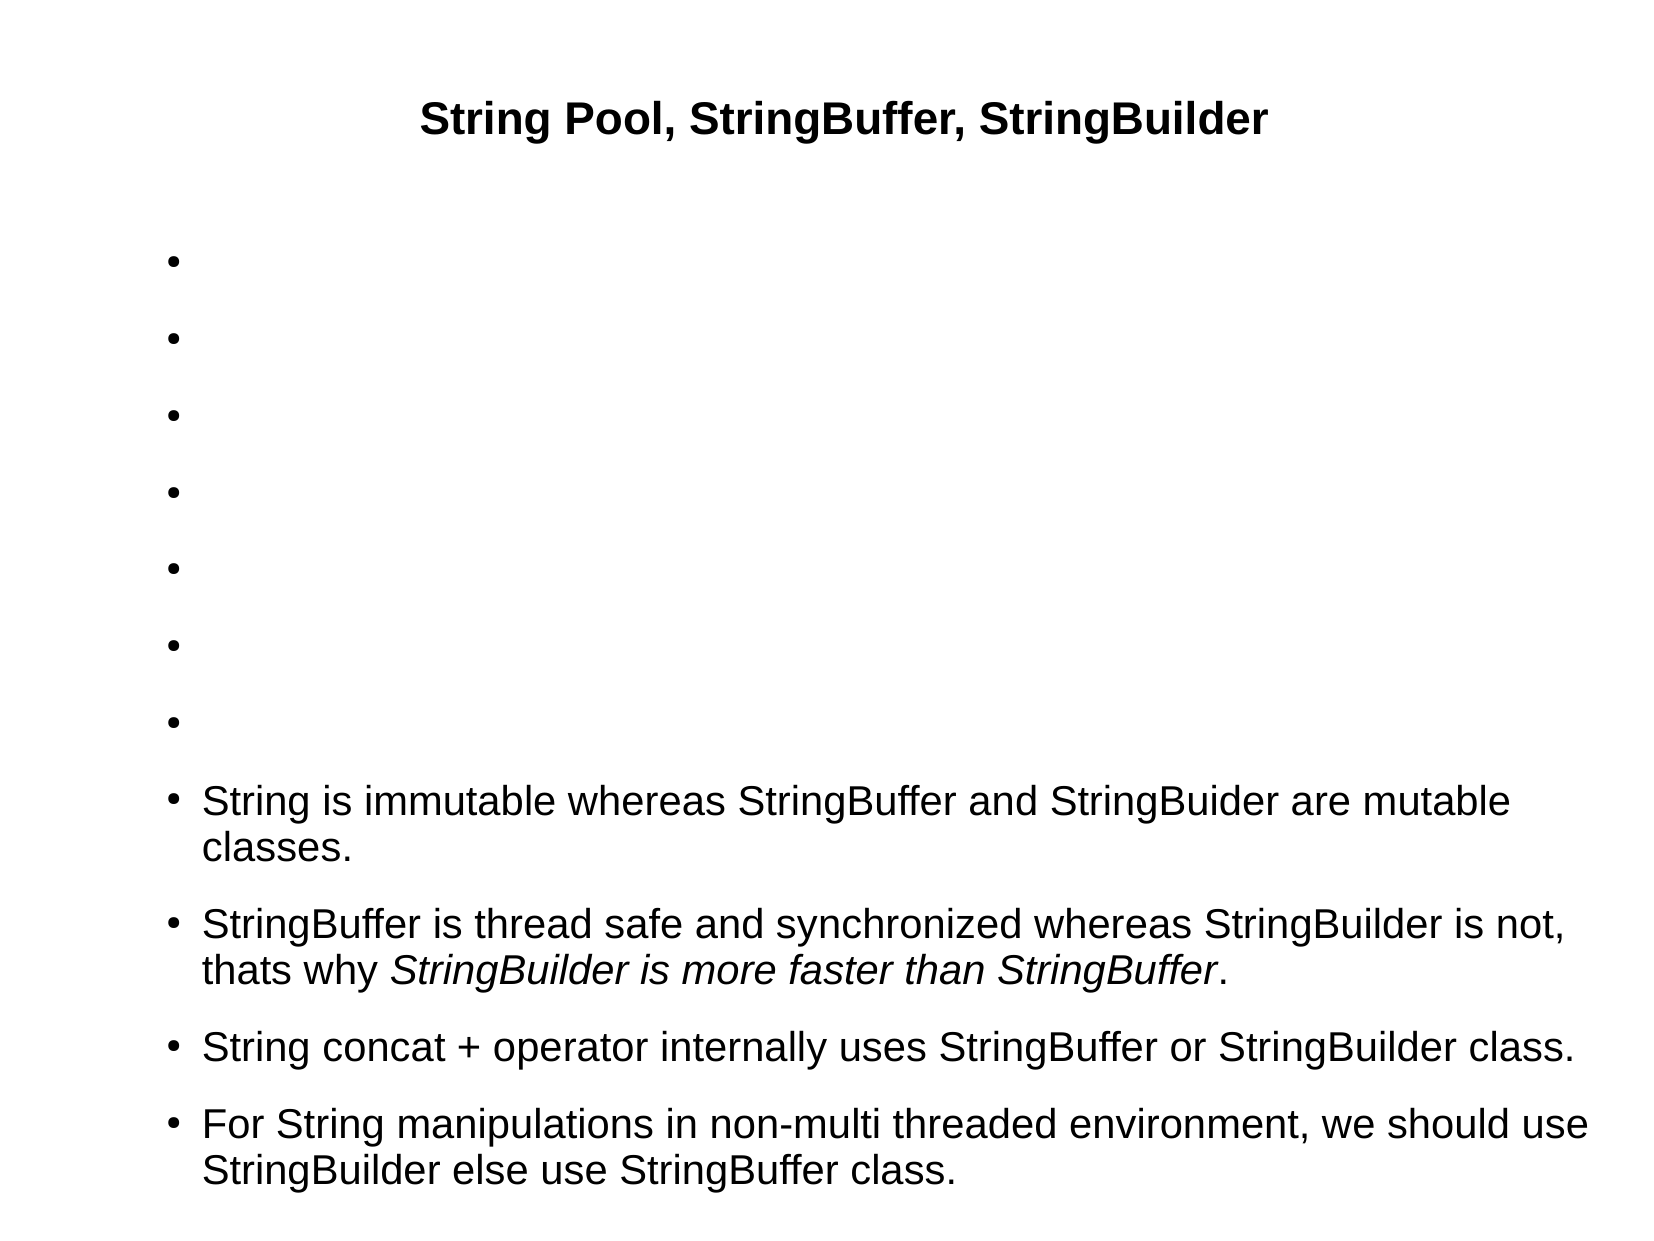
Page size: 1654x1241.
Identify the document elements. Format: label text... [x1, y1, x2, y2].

text_box String is immutable whereas StringBuffer and StringBuider are mutable classes. StringBuffer is thread safe and synchronized whereas StringBuilder is not, thats why StringBuilder is more faster than StringBuffer. String concat + operator internally uses StringBuffer or StringBuilder class. For String manipulations in non-multi threaded environment, we should use StringBuilder else use StringBuffer class. [151, 232, 1606, 1205]
title String Pool, StringBuffer, StringBuilder [82, 49, 1571, 181]
